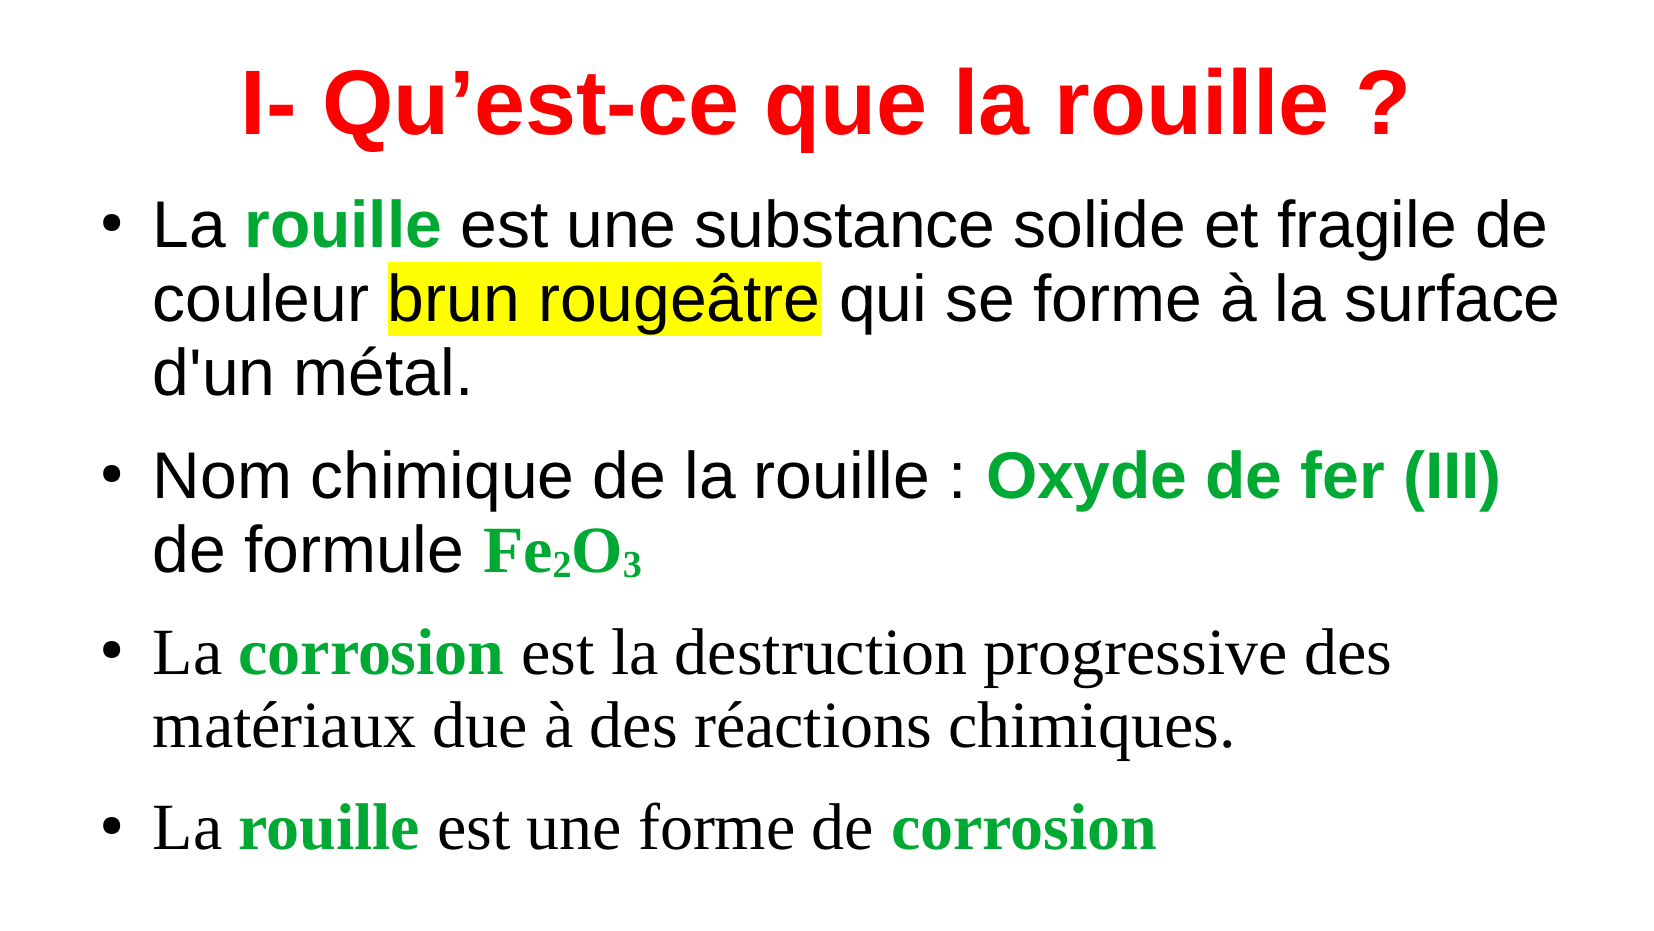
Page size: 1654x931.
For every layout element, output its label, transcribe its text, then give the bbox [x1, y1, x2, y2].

list La rouille est une substance solide et fragile de couleur brun rougeâtre qui se forme à la surface d'un métal. Nom chimique de la rouille : Oxyde de fer (III) de formule Fe2O3 La corrosion est la destruction progressive des matériaux due à des réactions chimiques. La rouille est une forme de corrosion [82, 188, 1571, 871]
title I- Qu’est-ce que la rouille ? [82, 25, 1571, 181]
